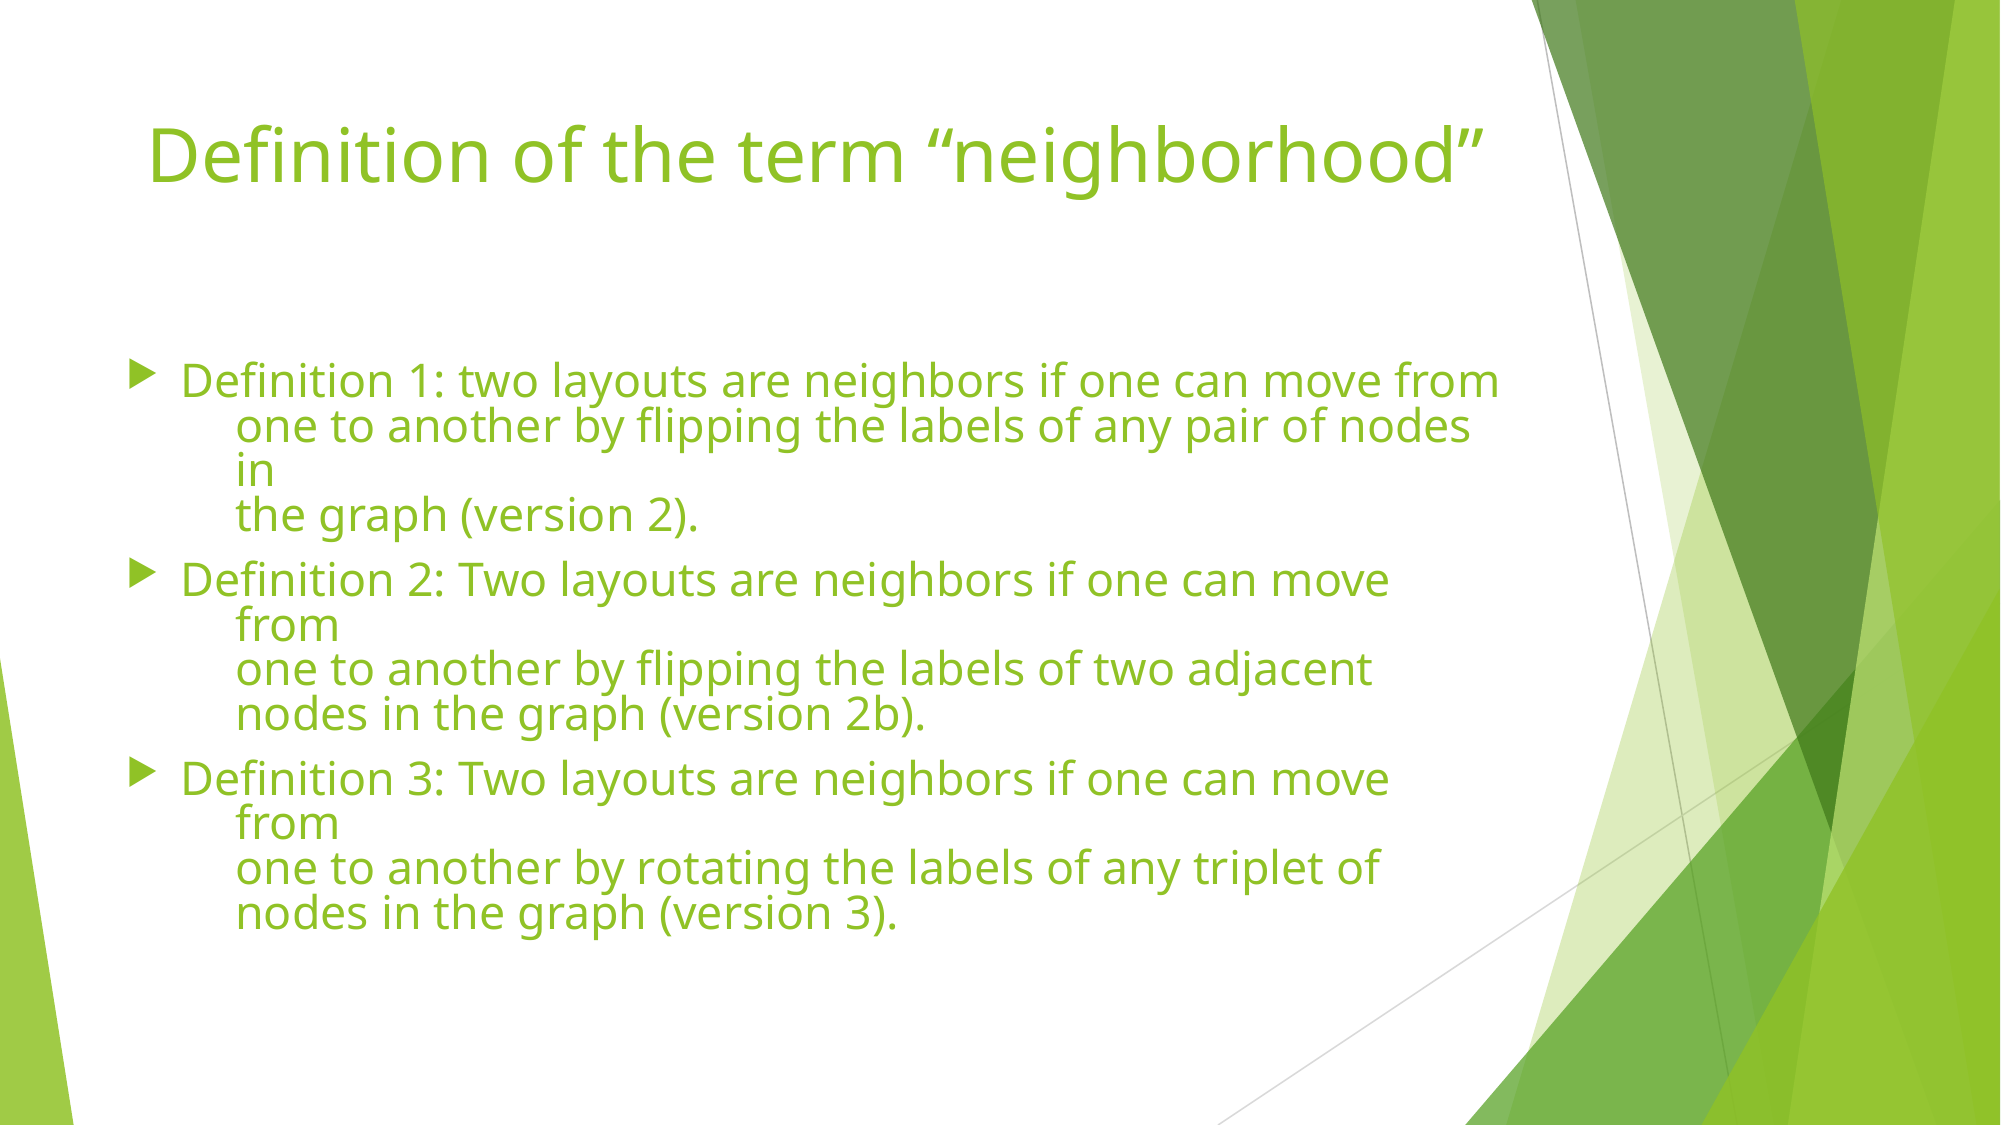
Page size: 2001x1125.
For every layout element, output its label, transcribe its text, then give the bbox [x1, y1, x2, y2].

list Definition 1: two layouts are neighbors if one can move from one to another by flipping the labels of any pair of nodes in the graph (version 2). Definition 2: Two layouts are neighbors if one can move from one to another by flipping the labels of two adjacent nodes in the graph (version 2b). Definition 3: Two layouts are neighbors if one can move from one to another by rotating the labels of any triplet of nodes in the graph (version 3). [111, 354, 1522, 992]
title Definition of the term “neighborhood” [111, 99, 1522, 317]
